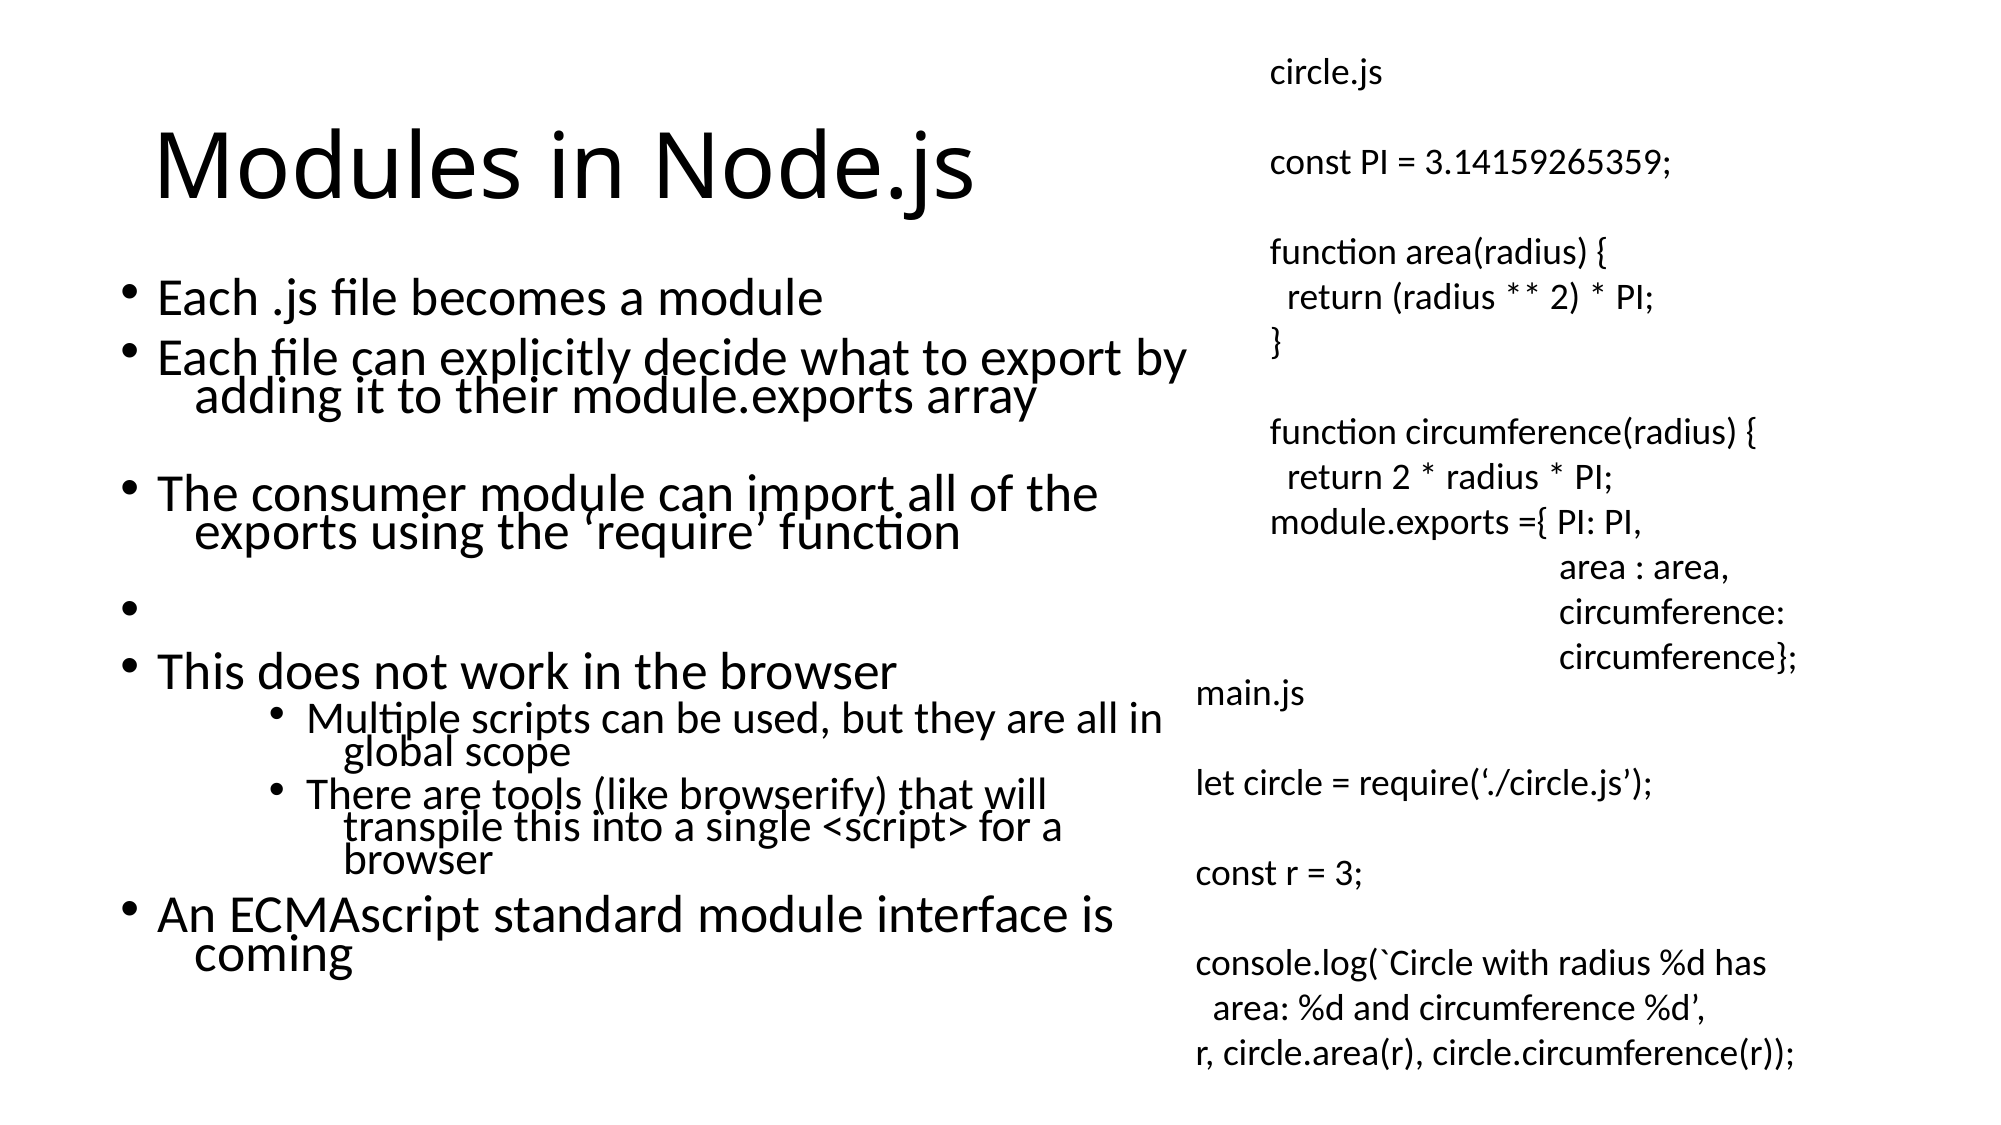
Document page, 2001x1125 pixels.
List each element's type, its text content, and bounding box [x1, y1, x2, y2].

text_box main.js let circle = require(‘./circle.js’); const r = 3; console.log(`Circle with radius %d has area: %d and circumference %d’, r, circle.area(r), circle.circumference(r)); [1181, 660, 1978, 1080]
title Modules in Node.js [137, 59, 1255, 278]
text_box circle.js const PI = 3.14159265359; function area(radius) { return (radius ** 2) * PI; } function circumference(radius) { return 2 * radius * PI; module.exports ={ PI: PI, area : area, circumference: circumference}; [1255, 39, 1904, 660]
list Each .js file becomes a module Each file can explicitly decide what to export by adding it to their module.exports array The consumer module can import all of the exports using the ‘require’ function This does not work in the browser Multiple scripts can be used, but they are all in global scope There are tools (like browserify) that will transpile this into a single <script> for a browser An ECMAscript standard module interface is coming [105, 277, 1214, 992]
